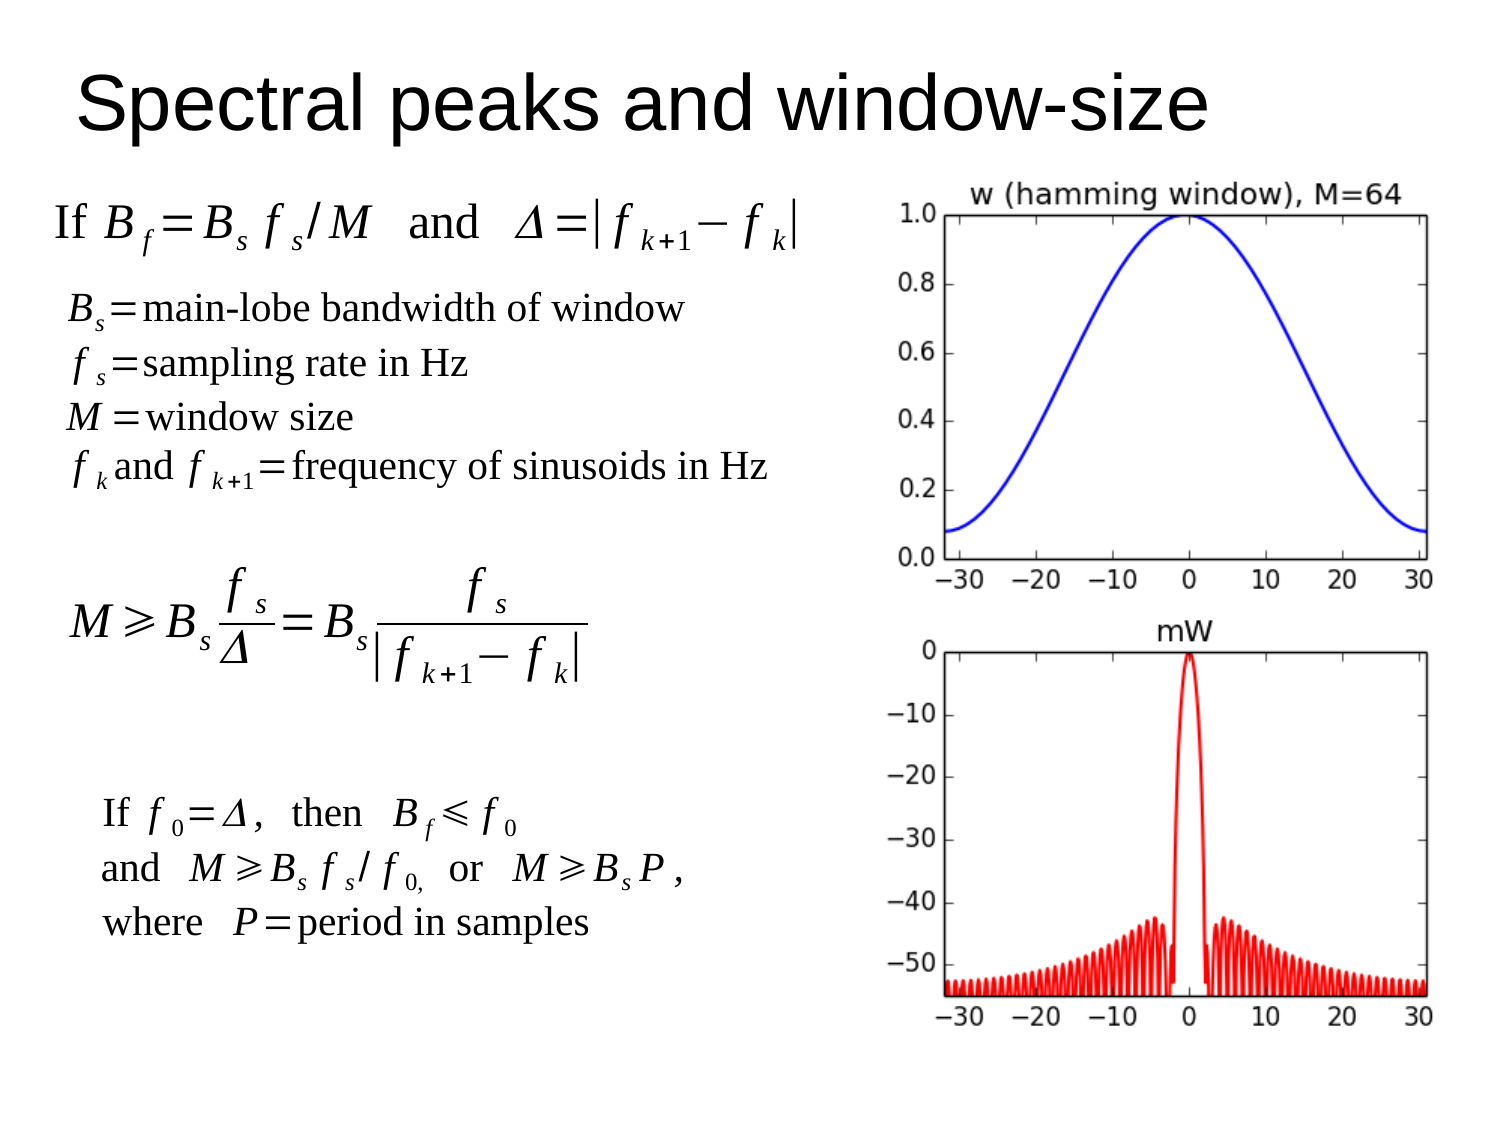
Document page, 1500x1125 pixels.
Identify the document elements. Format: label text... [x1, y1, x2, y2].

chart [58, 285, 776, 495]
chart [94, 789, 691, 946]
chart [47, 193, 810, 257]
picture [860, 155, 1461, 1056]
chart [60, 557, 596, 691]
title Spectral peaks and window-size [75, 9, 1426, 198]
